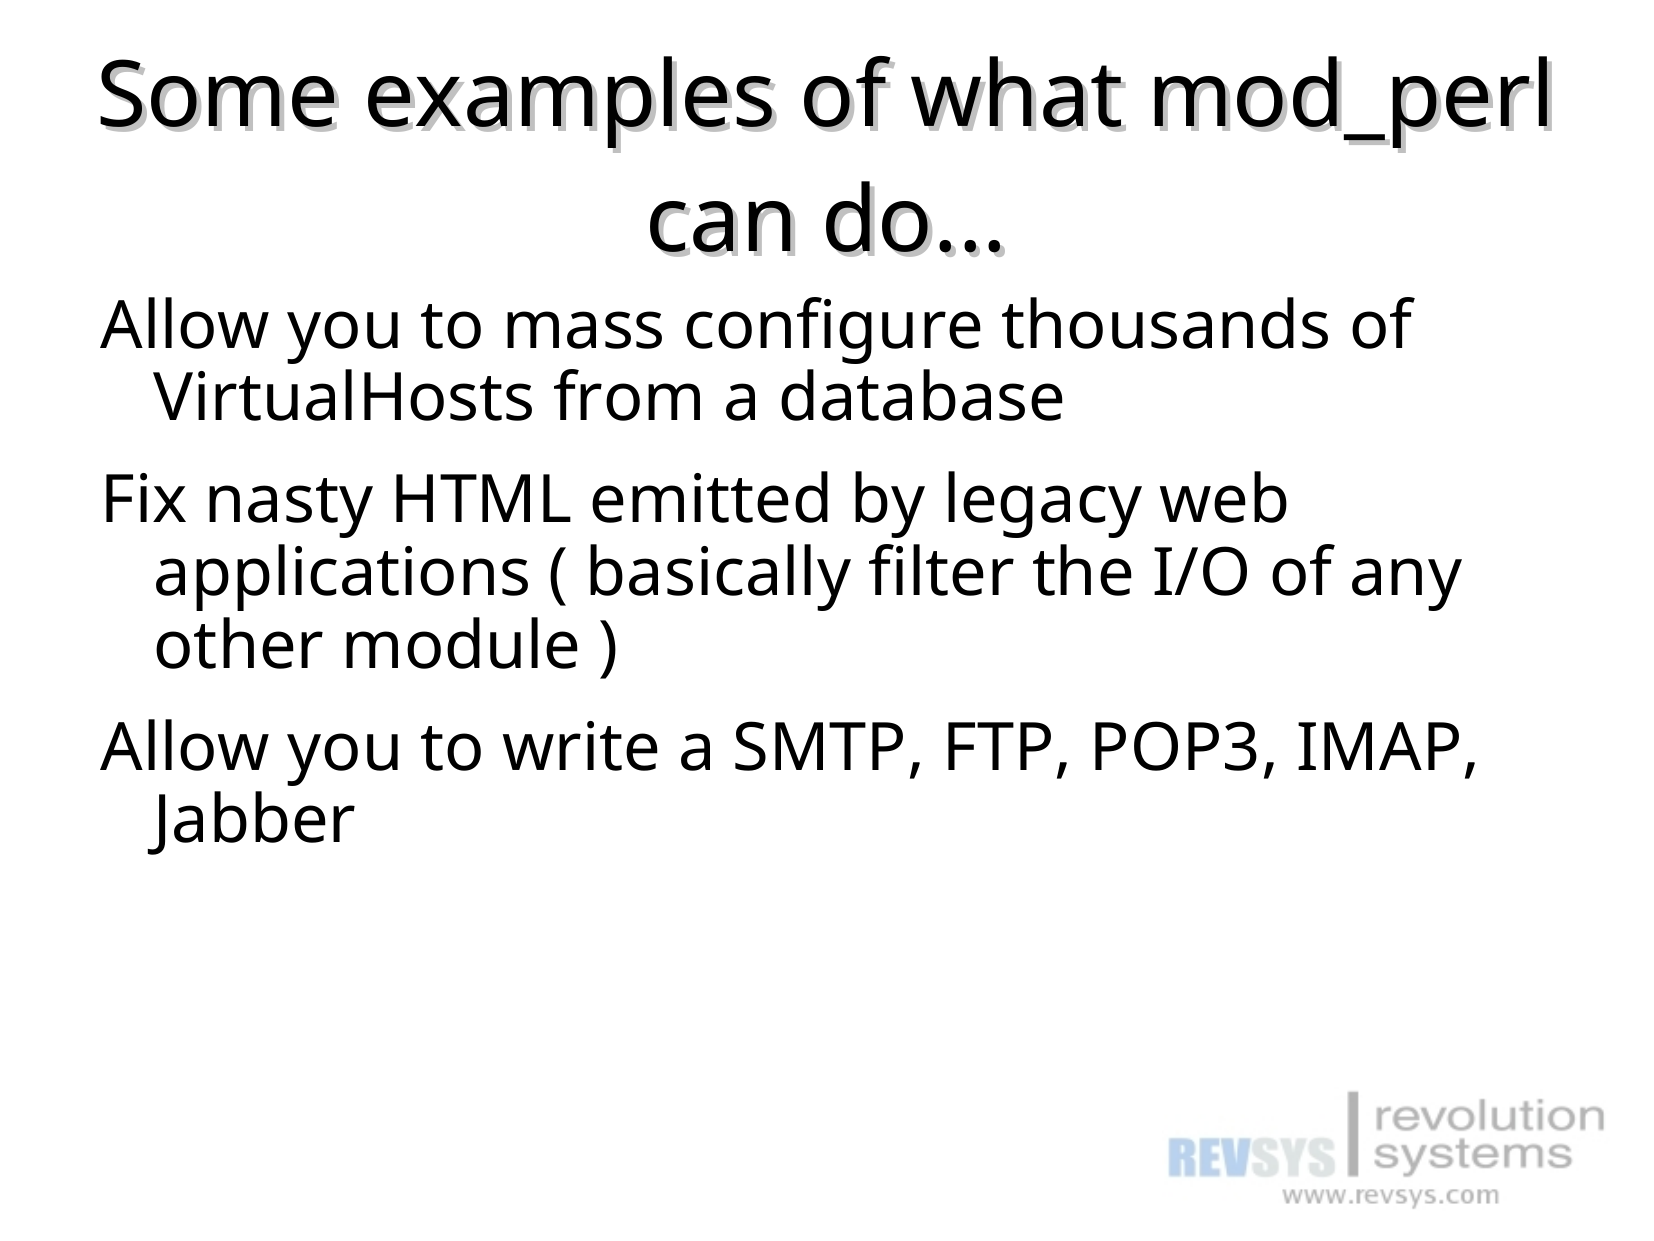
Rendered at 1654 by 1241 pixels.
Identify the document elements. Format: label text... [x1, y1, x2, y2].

picture [1162, 1087, 1613, 1211]
list Allow you to mass configure thousands of VirtualHosts from a database Fix nasty HTML emitted by legacy web applications ( basically filter the I/O of any other module ) Allow you to write a SMTP, FTP, POP3, IMAP, Jabber [82, 290, 1571, 1109]
title Some examples of what mod_perl can do... [82, 42, 1571, 264]
